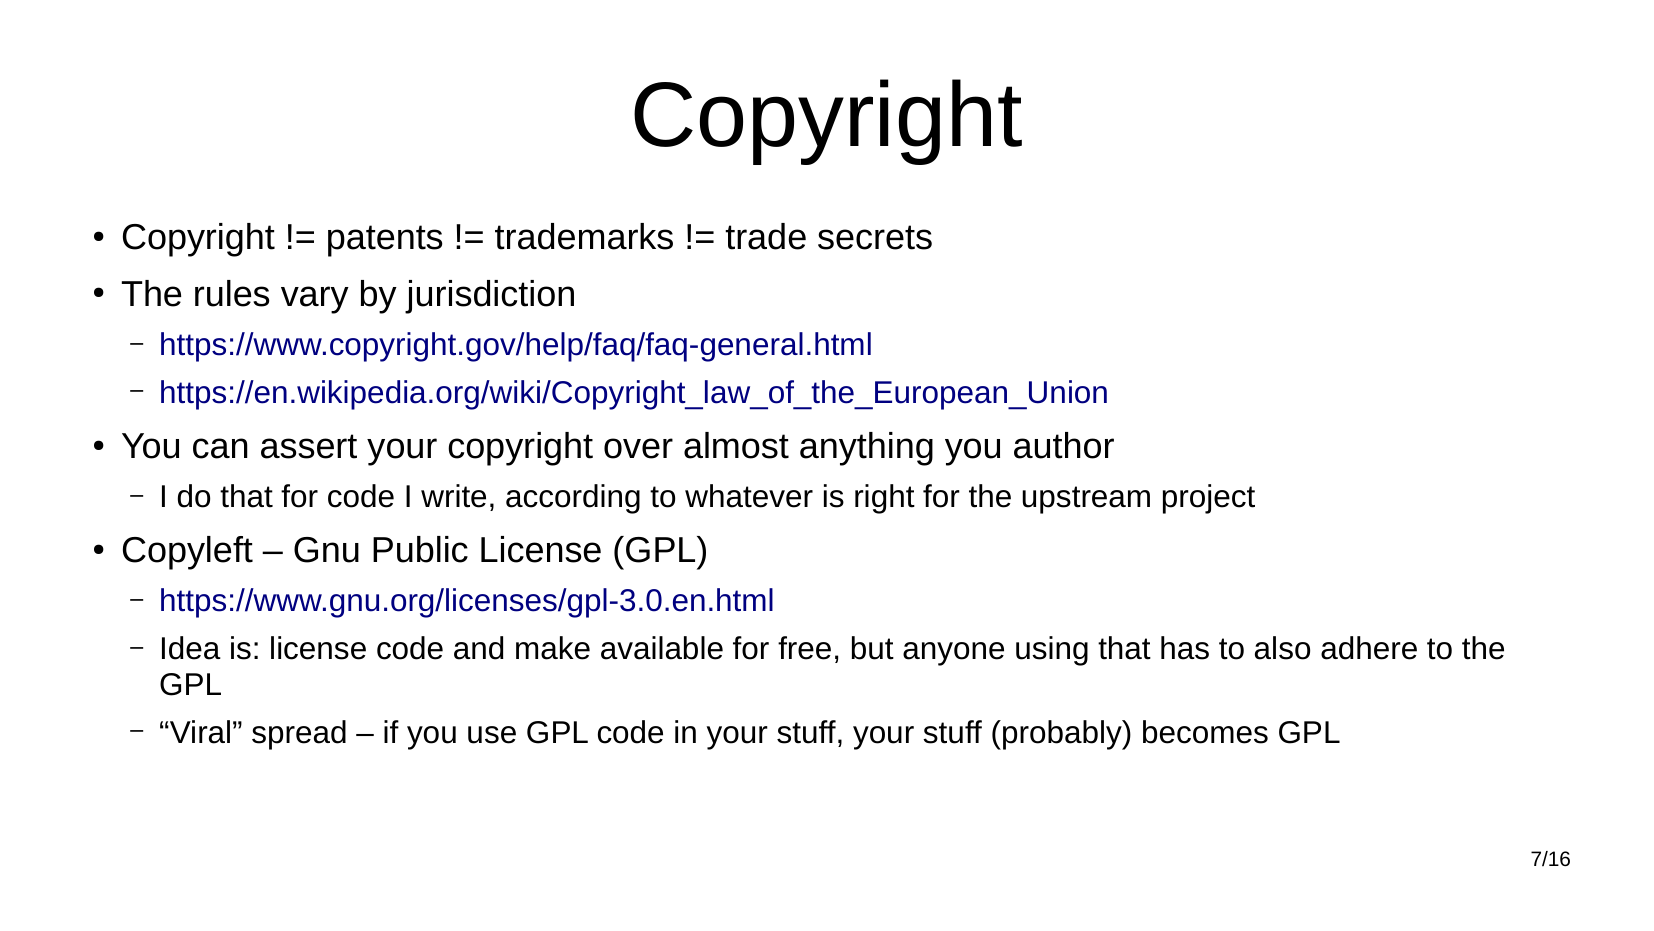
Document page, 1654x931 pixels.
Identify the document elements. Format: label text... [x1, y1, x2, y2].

list Copyright != patents != trademarks != trade secrets The rules vary by jurisdiction https://www.copyright.gov/help/faq/faq-general.html https://en.wikipedia.org/wiki/Copyright_law_of_the_European_Union You can assert your copyright over almost anything you author I do that for code I write, according to whatever is right for the upstream project Copyleft – Gnu Public License (GPL) https://www.gnu.org/licenses/gpl-3.0.en.html Idea is: license code and make available for free, but anyone using that has to also adhere to the GPL “Viral” spread – if you use GPL code in your stuff, your stuff (probably) becomes GPL [82, 217, 1571, 758]
title Copyright [82, 37, 1571, 193]
